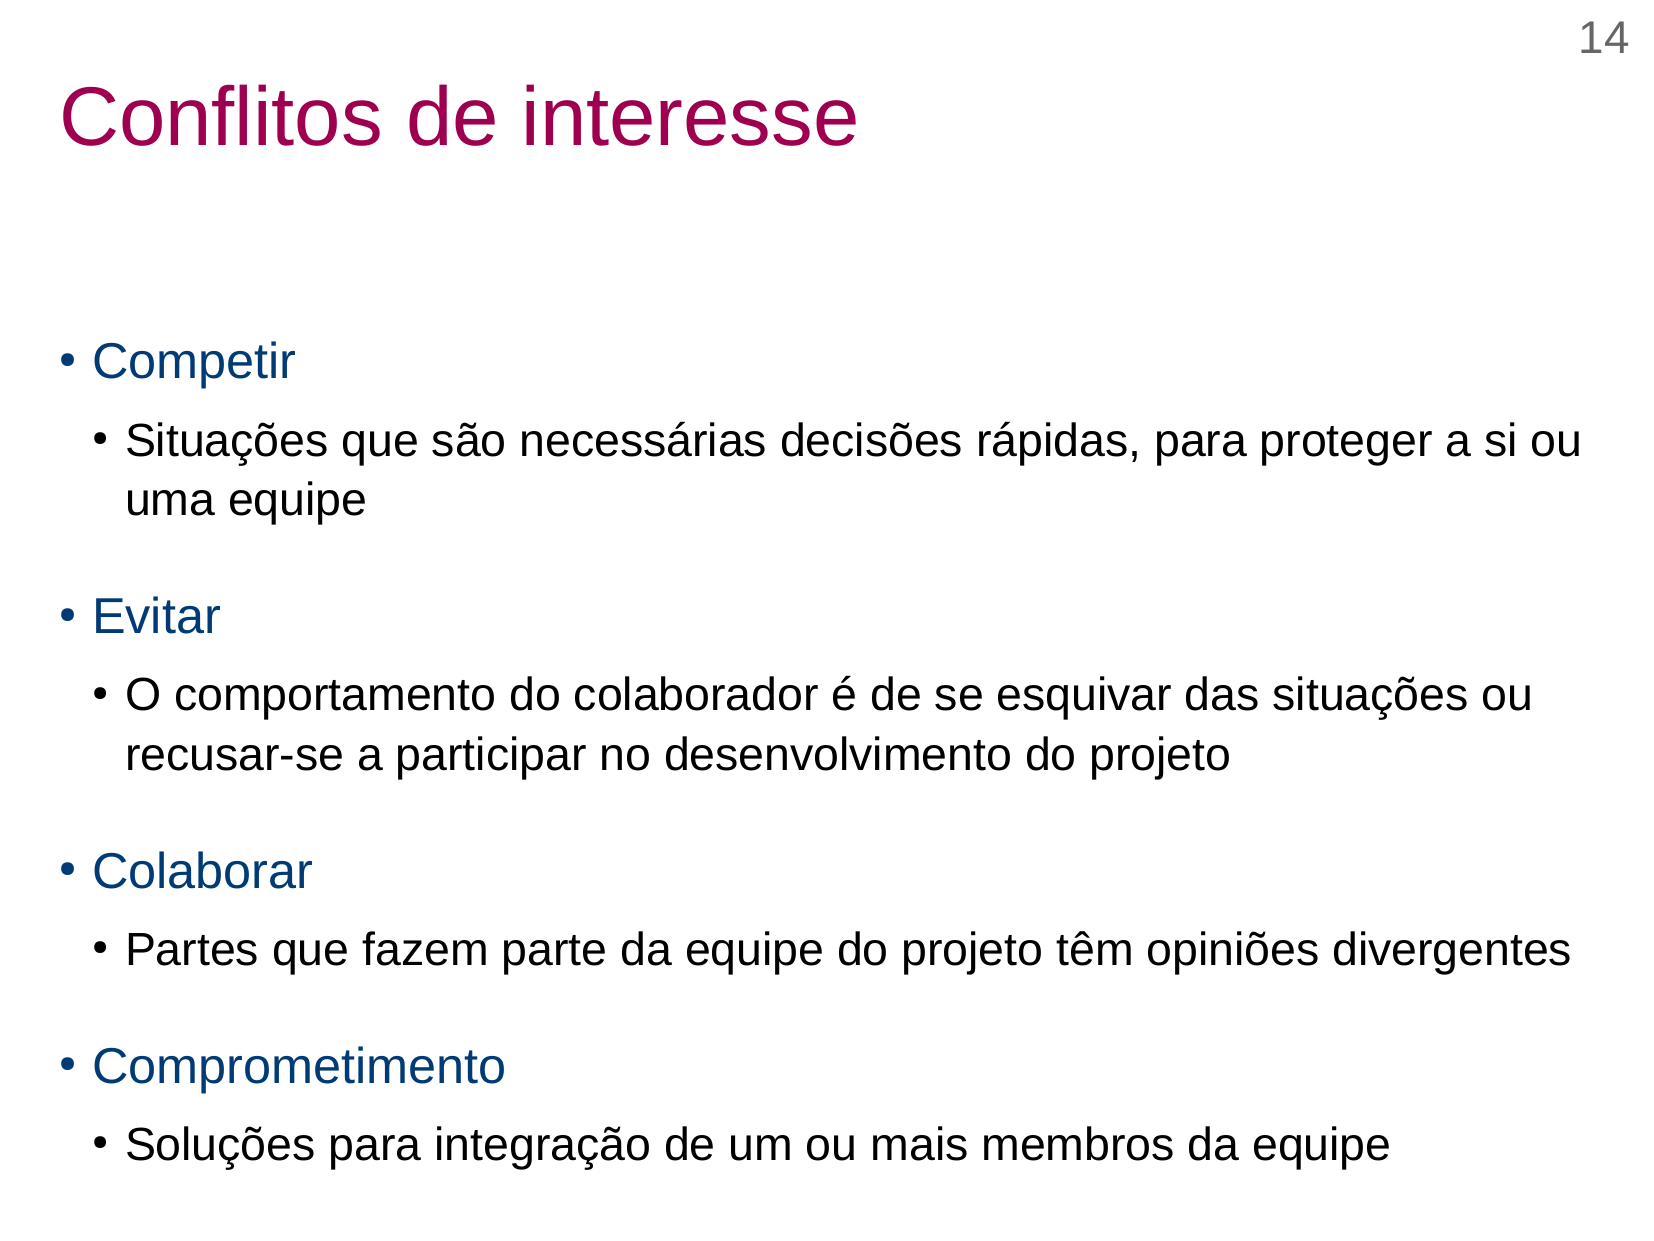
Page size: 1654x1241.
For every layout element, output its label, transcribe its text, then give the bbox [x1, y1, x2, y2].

list Competir Situações que são necessárias decisões rápidas, para proteger a si ou uma equipe Evitar O comportamento do colaborador é de se esquivar das situações ou recusar-se a participar no desenvolvimento do projeto Colaborar Partes que fazem parte da equipe do projeto têm opiniões divergentes Comprometimento Soluções para integração de um ou mais membros da equipe [59, 324, 1595, 1211]
title Conflitos de interesse [59, 4, 1595, 237]
